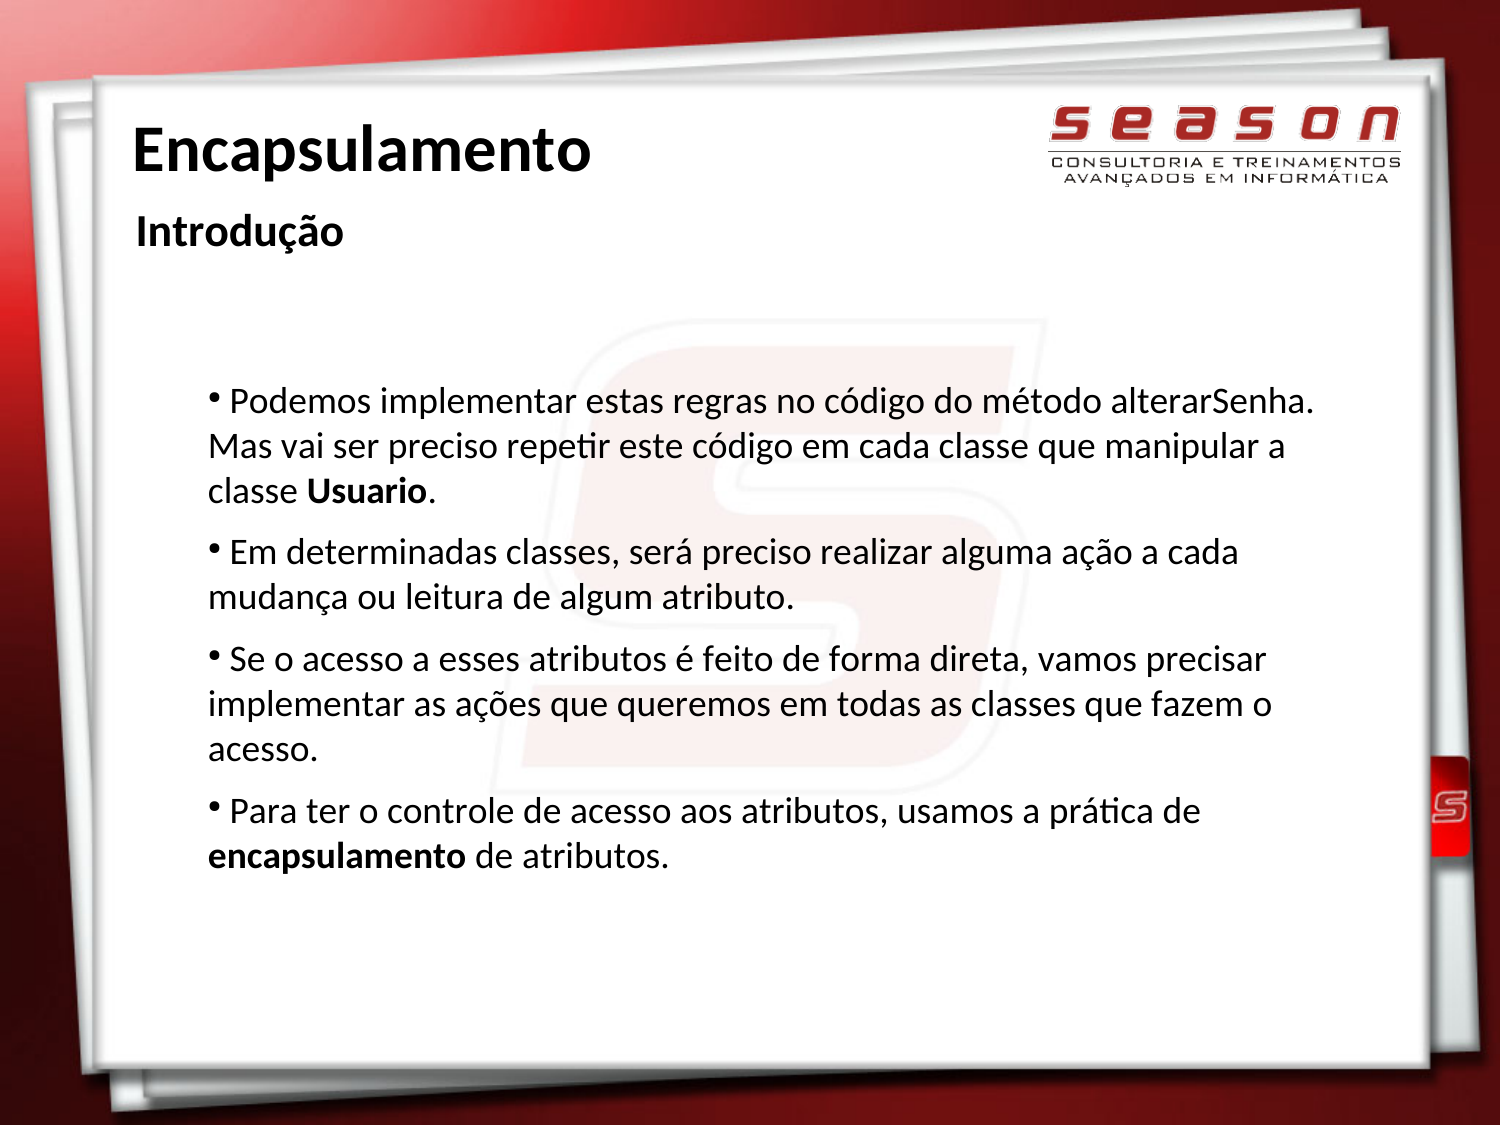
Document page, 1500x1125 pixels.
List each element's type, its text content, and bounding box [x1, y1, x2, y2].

picture [0, 0, 1500, 1125]
title Encapsulamento [118, 33, 1394, 257]
text_box Introdução [119, 200, 1240, 256]
text_box Podemos implementar estas regras no código do método alterarSenha. Mas vai ser preciso repetir este código em cada classe que manipular a classe Usuario. Em determinadas classes, será preciso realizar alguma ação a cada mudança ou leitura de algum atributo. Se o acesso a esses atributos é feito de forma direta, vamos precisar implementar as ações que queremos em todas as classes que fazem o acesso. Para ter o controle de acesso aos atributos, usamos a prática de encapsulamento de atributos. [207, 357, 1328, 894]
